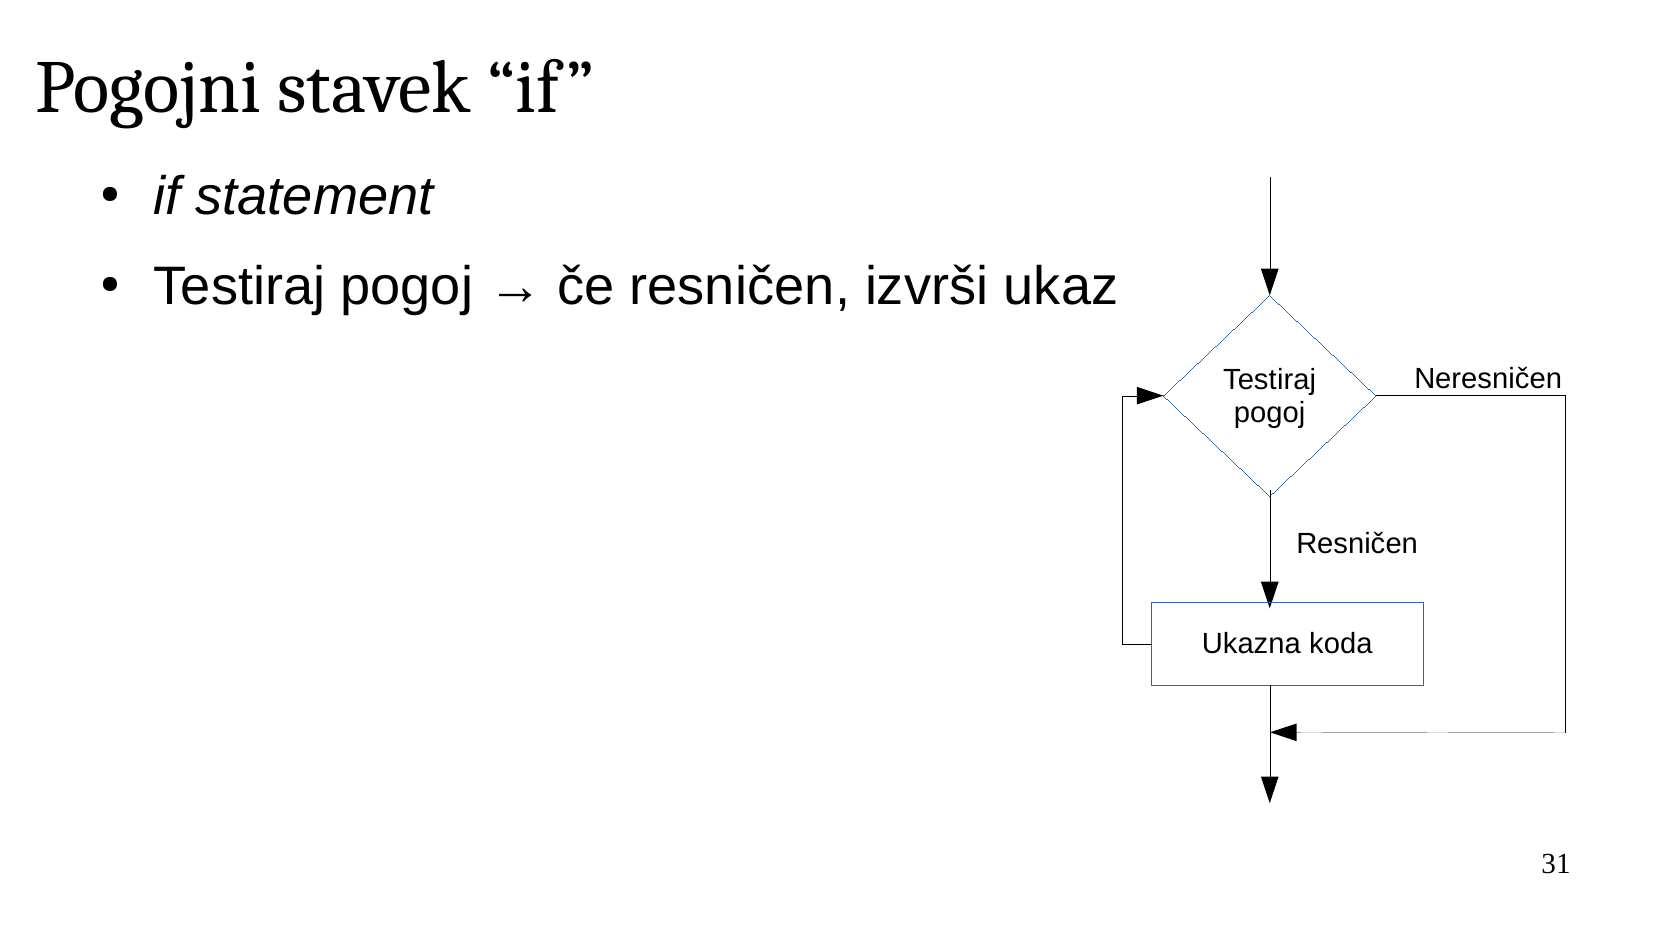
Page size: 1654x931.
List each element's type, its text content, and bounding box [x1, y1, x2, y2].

text_box Neresničen [1399, 354, 1583, 402]
text_box Resničen [1281, 519, 1536, 568]
text_box Testiraj pogoj [1163, 295, 1376, 497]
title Pogojni stavek “if” [35, 21, 1524, 154]
text_box Ukazna koda [1151, 602, 1424, 686]
list if statement Testiraj pogoj → če resničen, izvrši ukaz [82, 165, 1642, 827]
